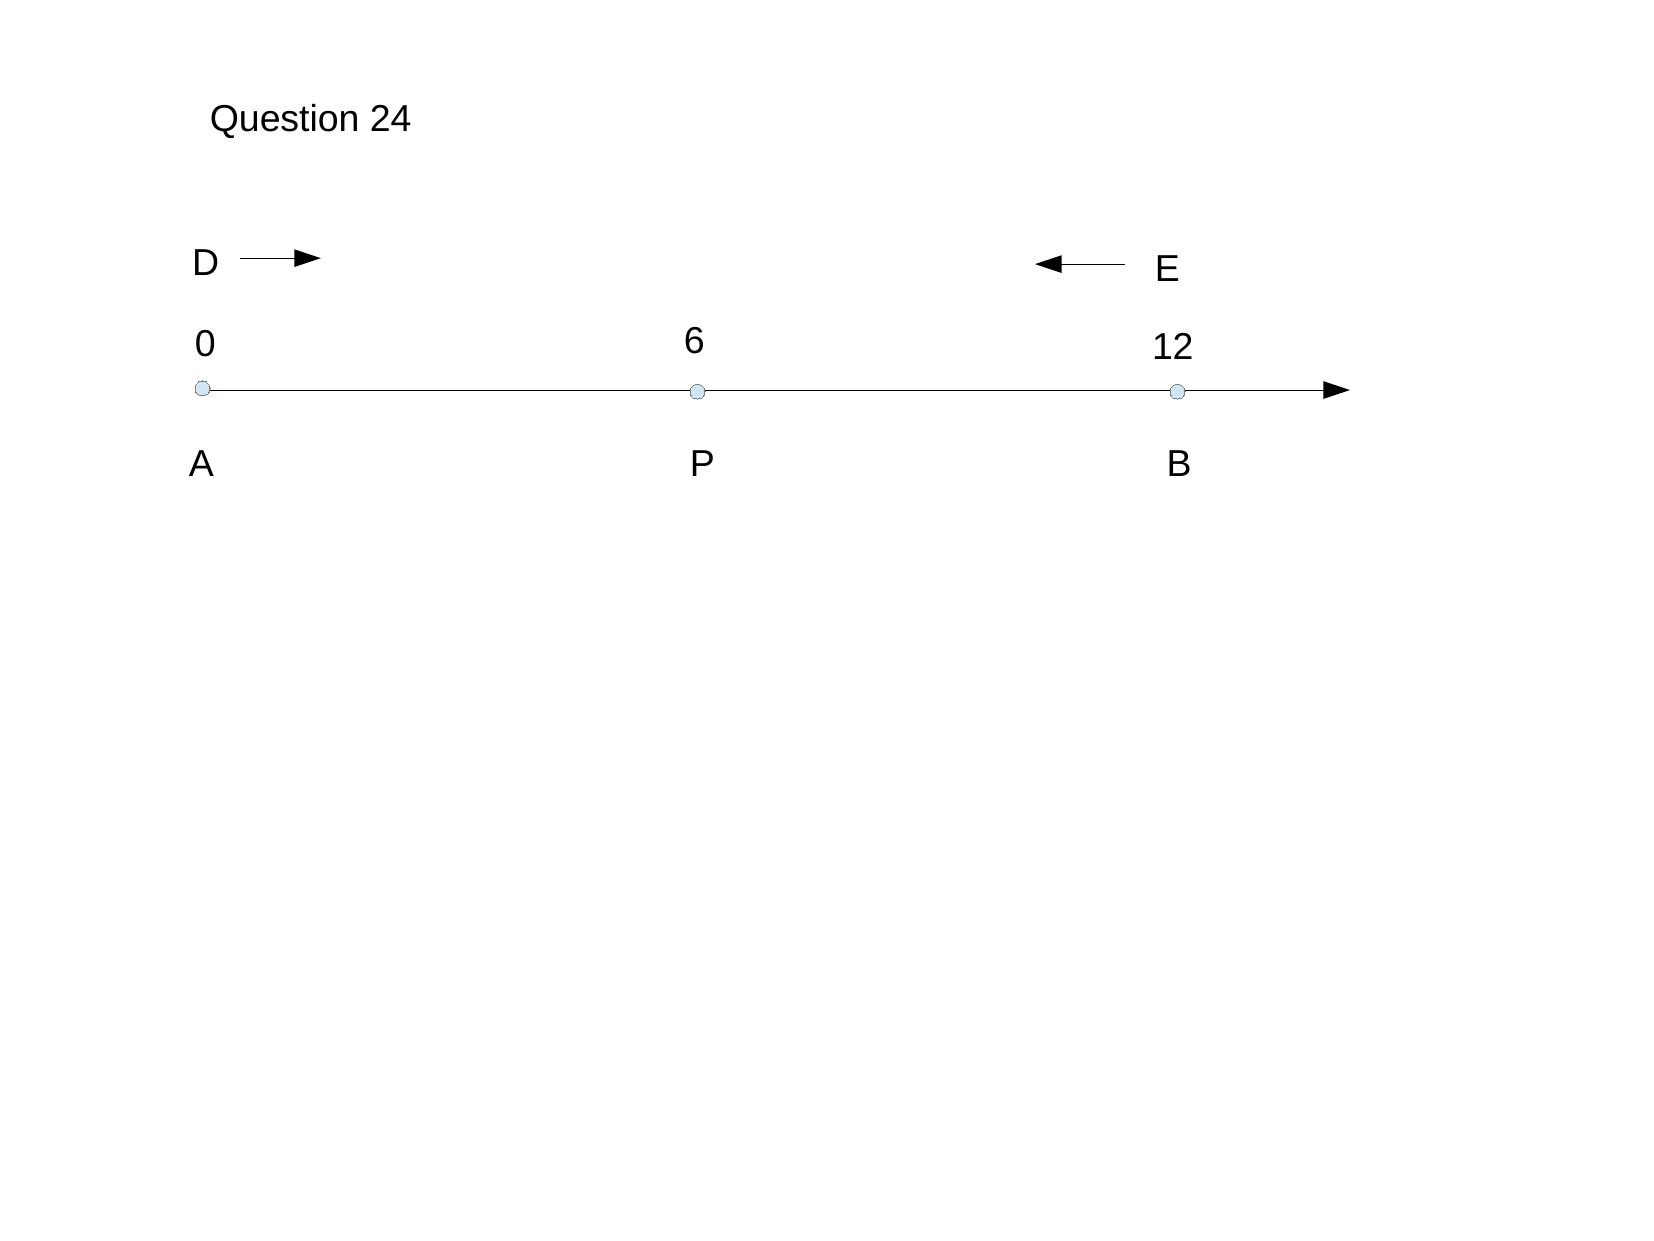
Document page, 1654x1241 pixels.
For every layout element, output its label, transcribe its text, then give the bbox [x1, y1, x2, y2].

text_box [195, 380, 211, 396]
text_box [1170, 384, 1186, 400]
text_box E [1140, 240, 1195, 297]
text_box A [174, 435, 229, 492]
text_box 12 [1137, 318, 1209, 376]
text_box 6 [669, 312, 720, 370]
text_box P [675, 435, 730, 492]
text_box Question 24 [195, 90, 427, 147]
text_box 0 [180, 315, 231, 372]
text_box D [177, 234, 234, 291]
text_box [690, 384, 706, 400]
text_box B [1151, 435, 1207, 492]
